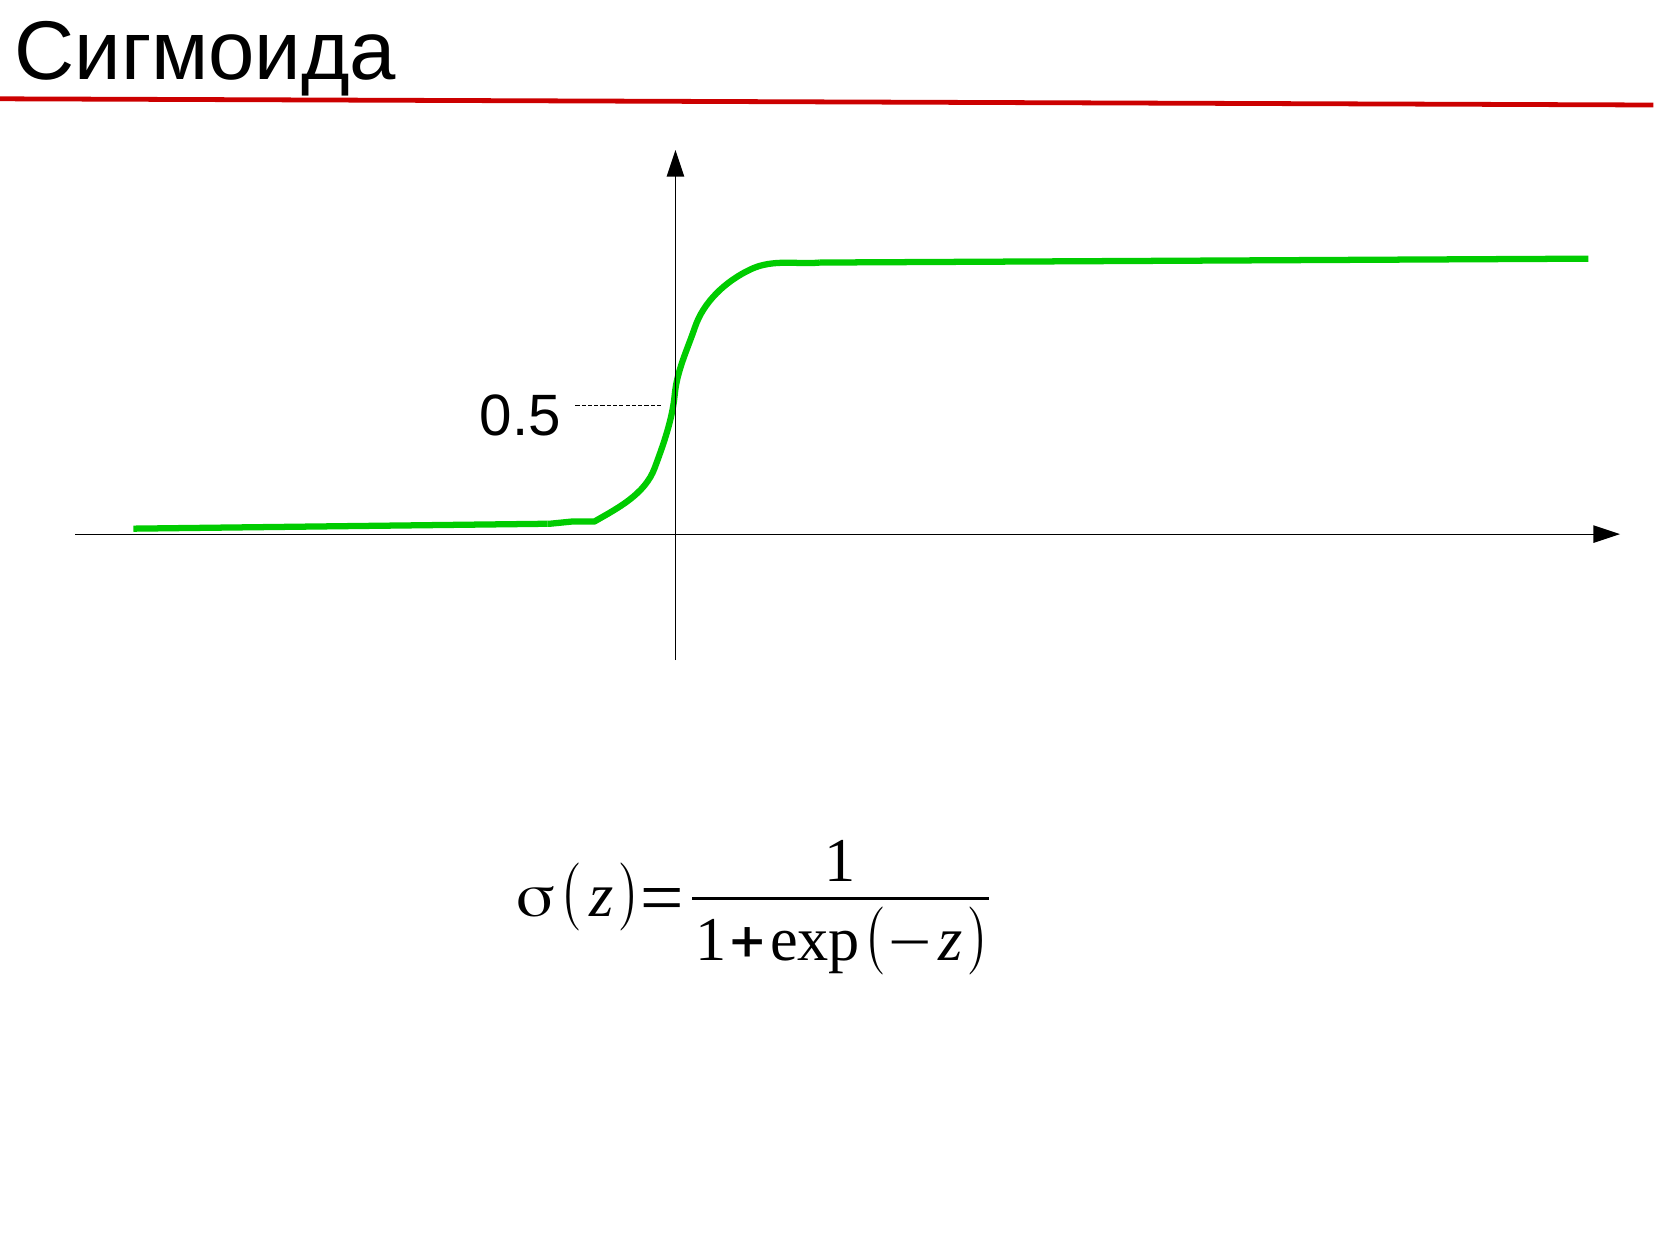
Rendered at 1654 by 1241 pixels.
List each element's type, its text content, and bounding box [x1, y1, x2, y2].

text_box 0.5 [465, 375, 576, 455]
text_box Сигмоида [0, 0, 1231, 199]
chart [510, 825, 999, 978]
